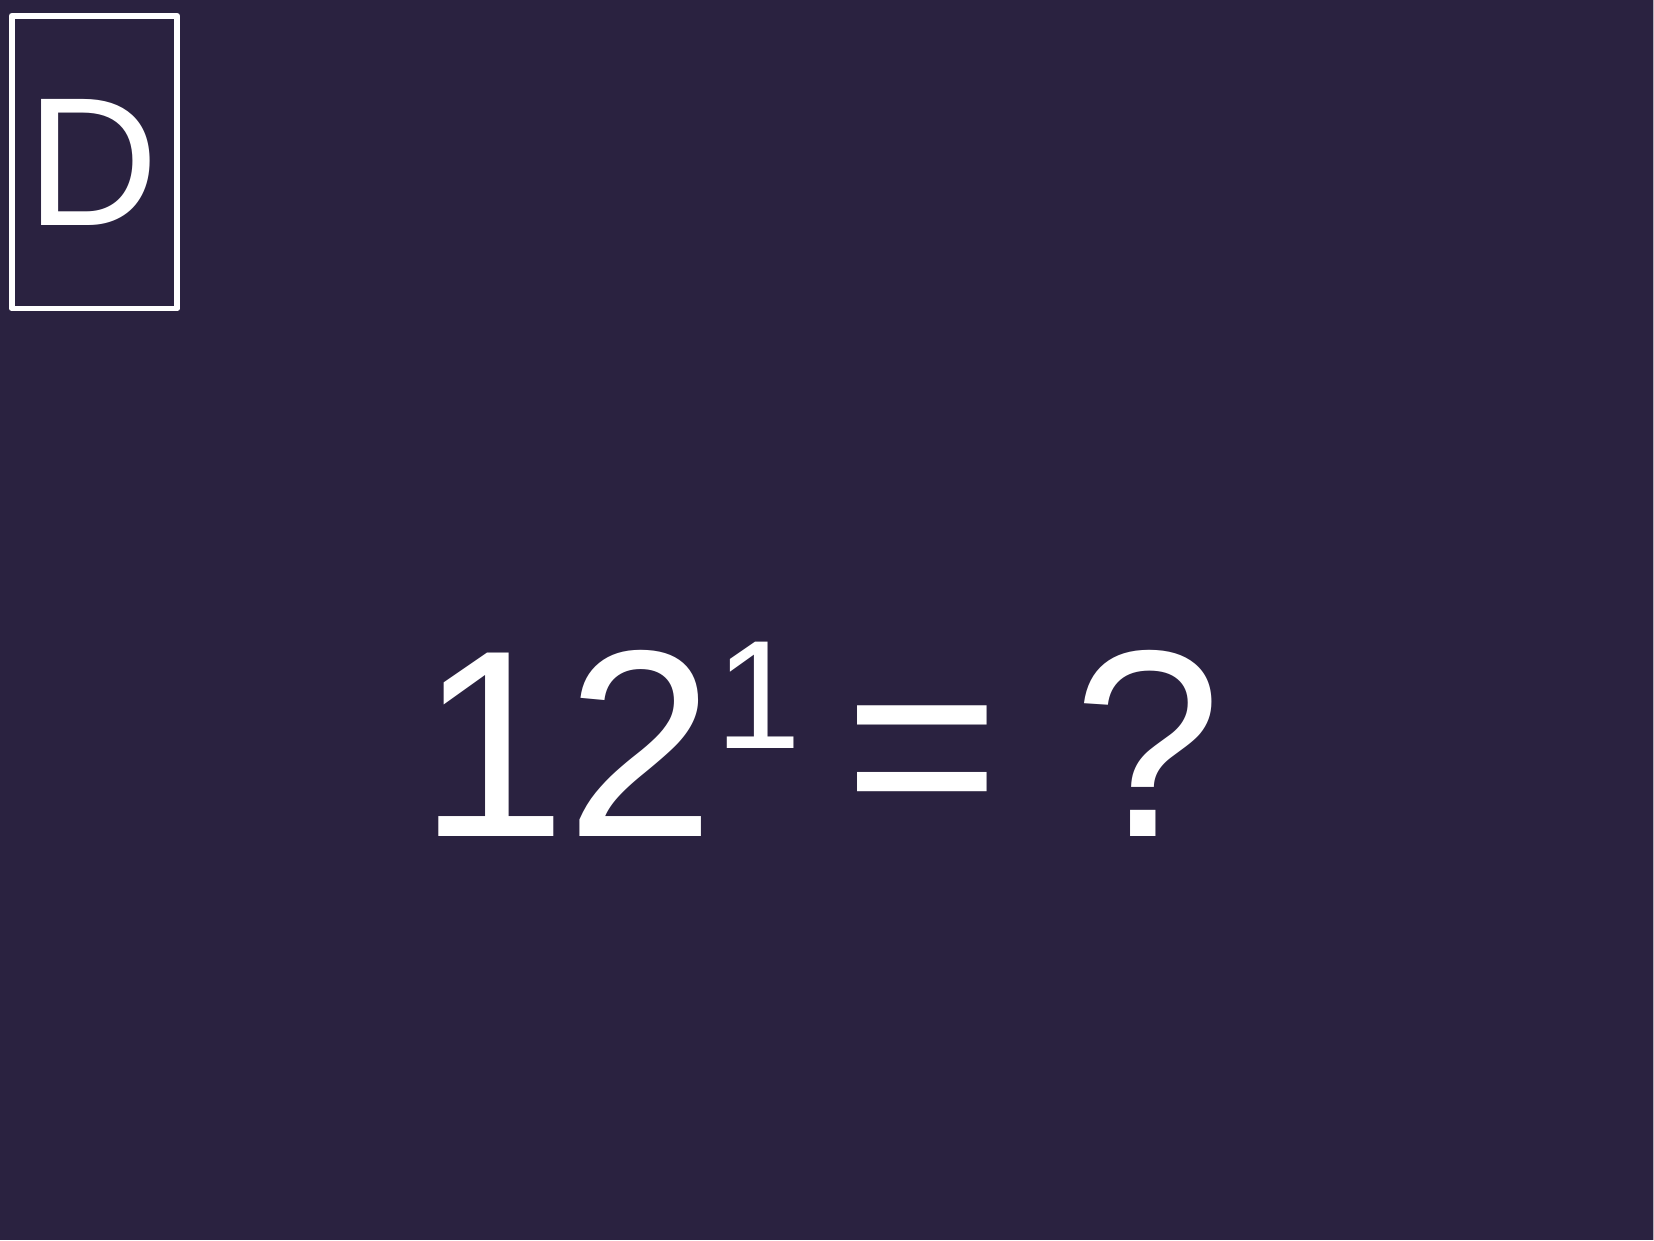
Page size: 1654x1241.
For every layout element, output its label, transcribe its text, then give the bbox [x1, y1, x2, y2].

title 121 = ? [0, 507, 1648, 980]
text_box D [11, 15, 178, 309]
